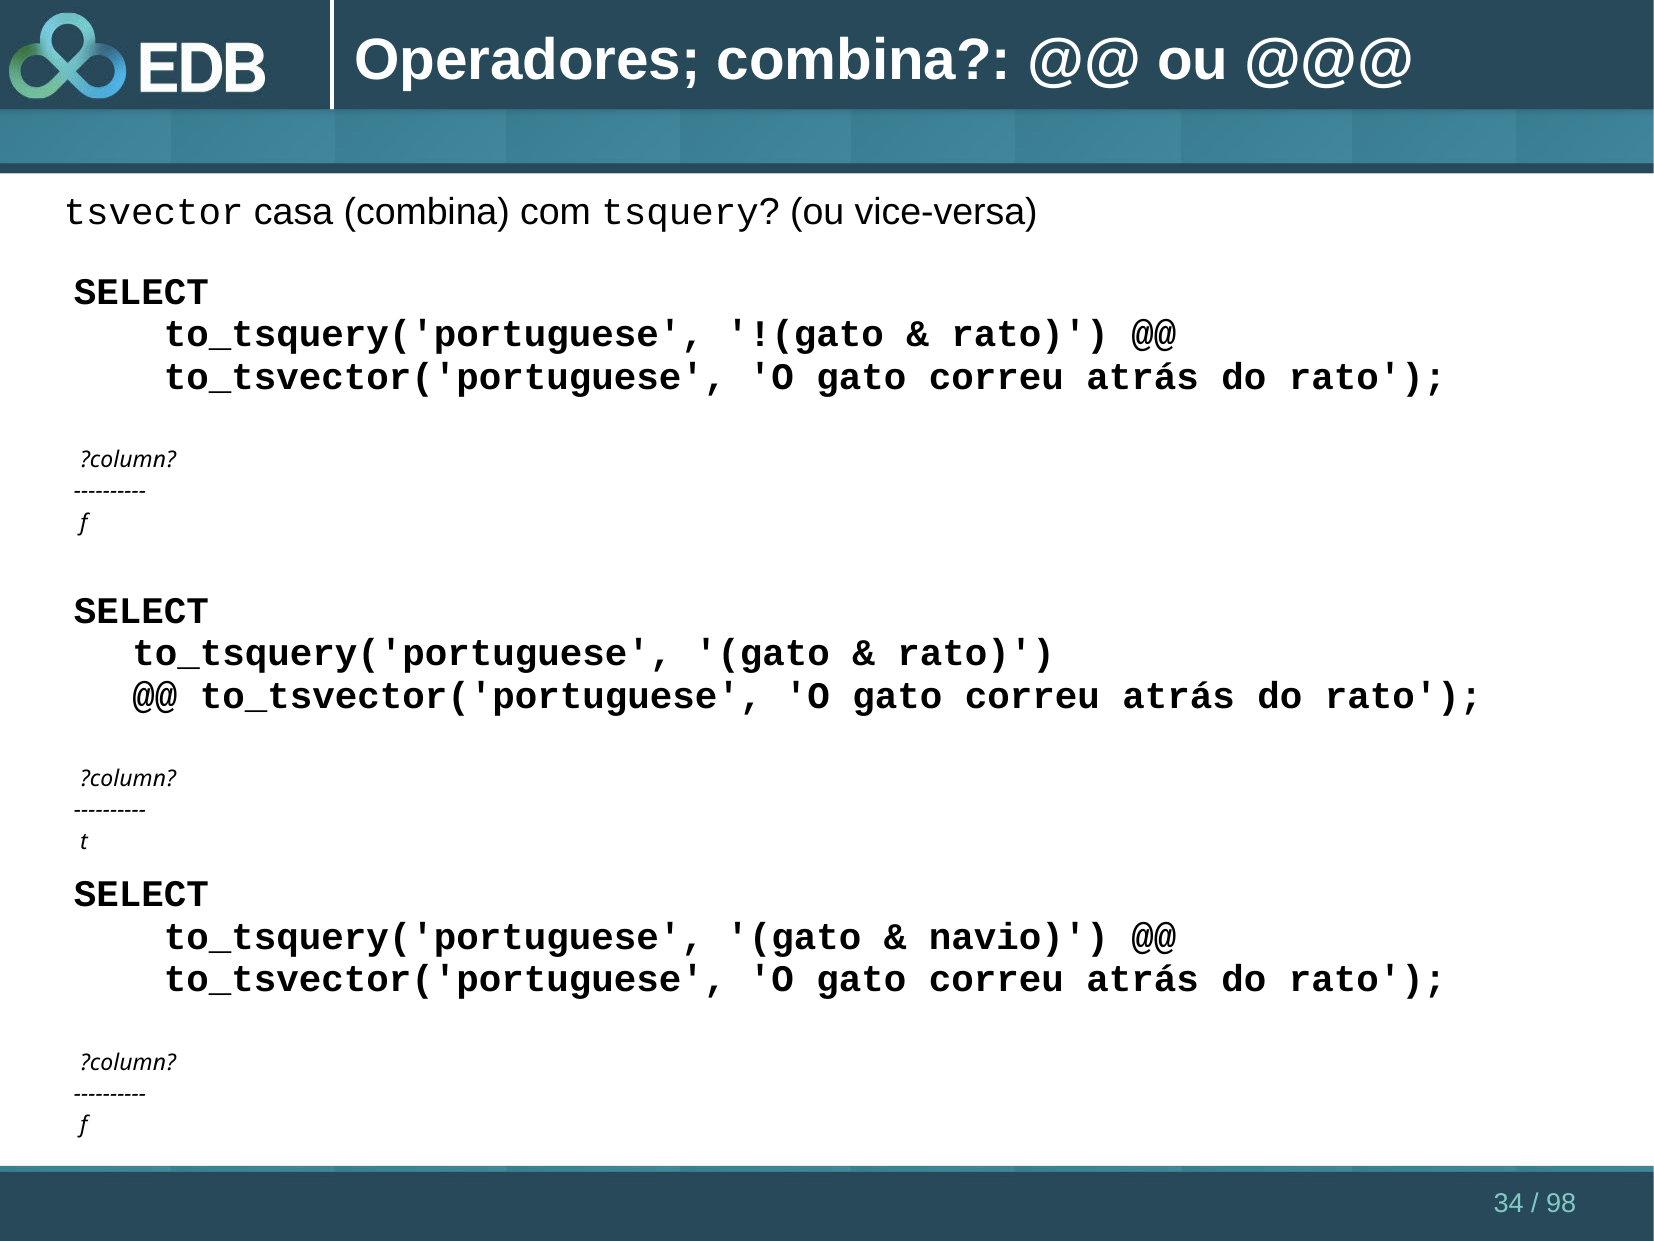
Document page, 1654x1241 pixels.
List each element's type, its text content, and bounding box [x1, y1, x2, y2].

text_box SELECT to_tsquery('portuguese', '(gato & rato)') @@ to_tsvector('portuguese', 'O gato correu atrás do rato'); ?column? ---------- t [59, 584, 1566, 864]
text_box SELECT to_tsquery('portuguese', '!(gato & rato)') @@ to_tsvector('portuguese', 'O gato correu atrás do rato'); ?column? ---------- f [59, 265, 1566, 545]
text_box tsvector casa (combina) com tsquery? (ou vice-versa) [48, 183, 1654, 244]
title Operadores; combina?: @@ ou @@@ [354, 26, 1595, 92]
text_box SELECT to_tsquery('portuguese', '(gato & navio)') @@ to_tsvector('portuguese', 'O gato correu atrás do rato'); ?column? ---------- f [59, 868, 1566, 1147]
picture [0, 0, 1654, 1241]
